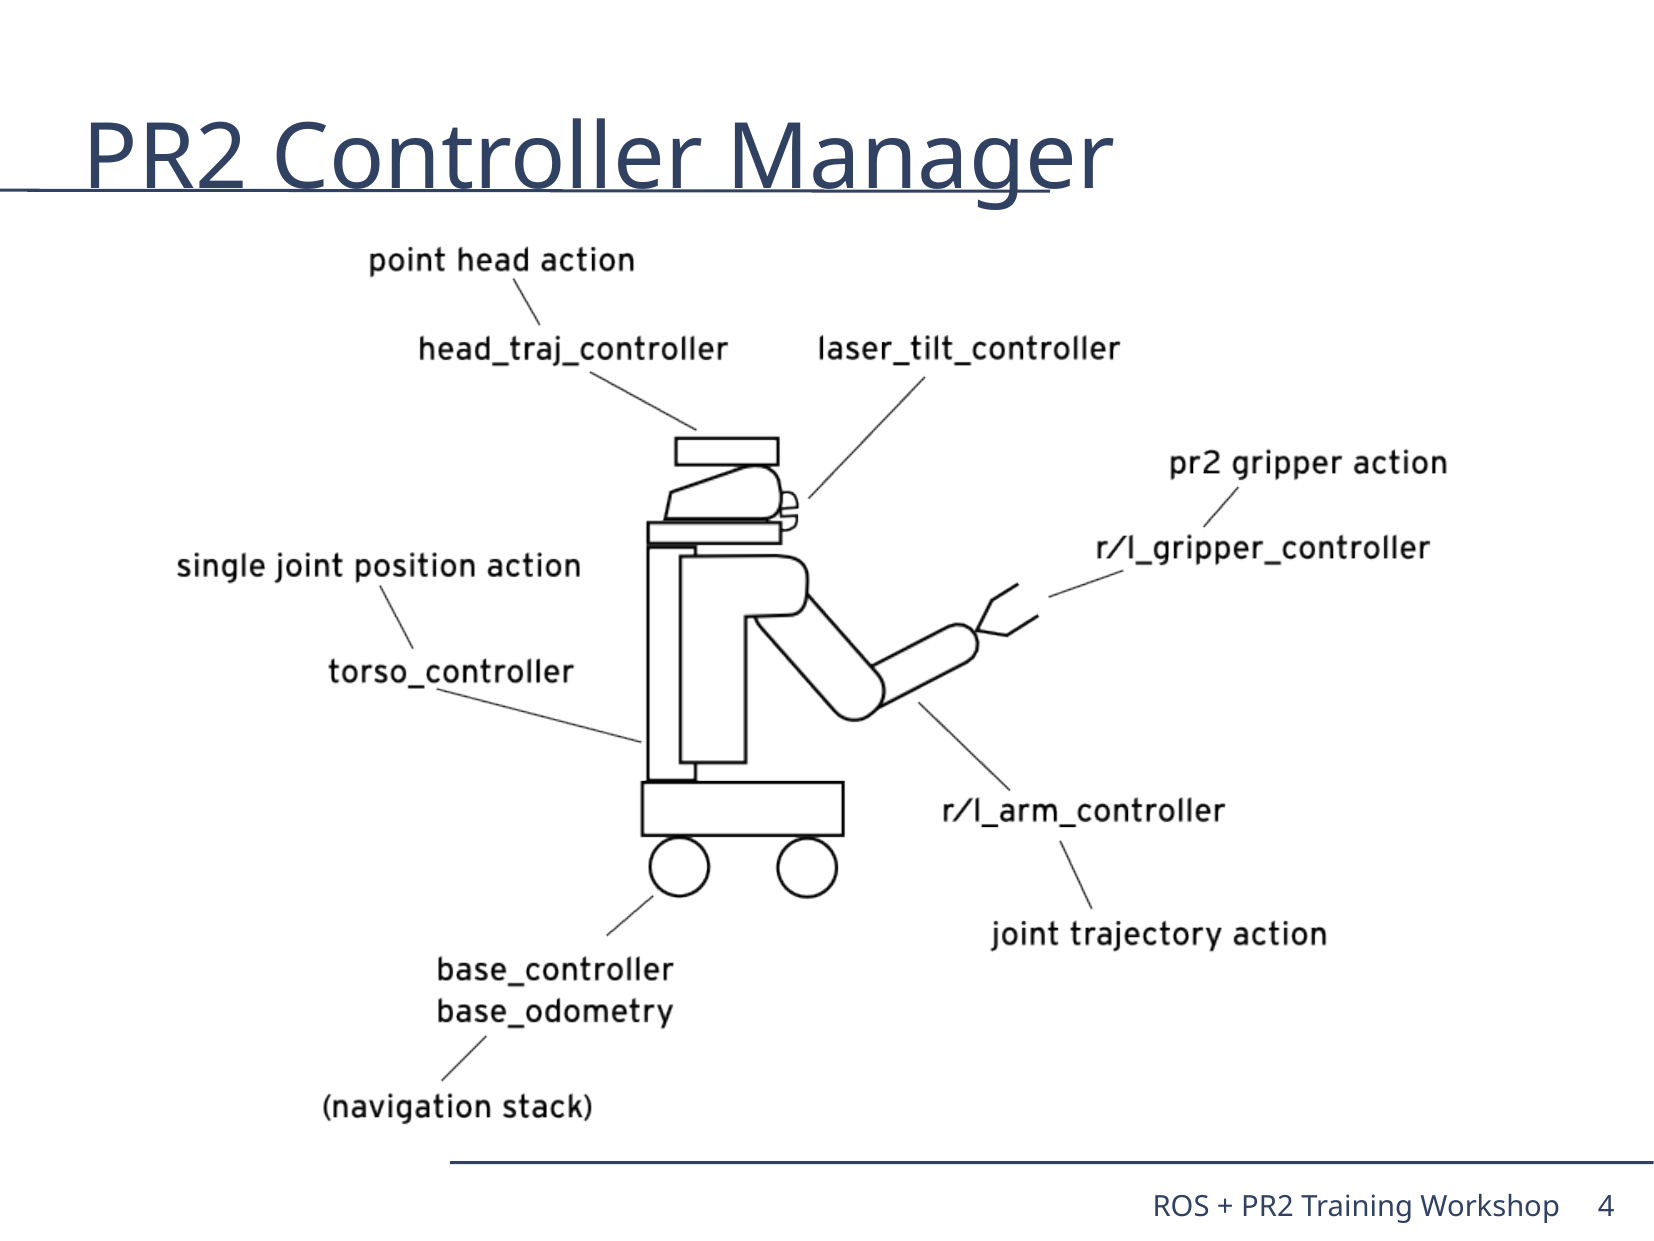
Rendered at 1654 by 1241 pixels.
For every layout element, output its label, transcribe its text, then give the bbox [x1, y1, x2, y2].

picture [150, 162, 1484, 1163]
title PR2 Controller Manager [82, 49, 1571, 257]
